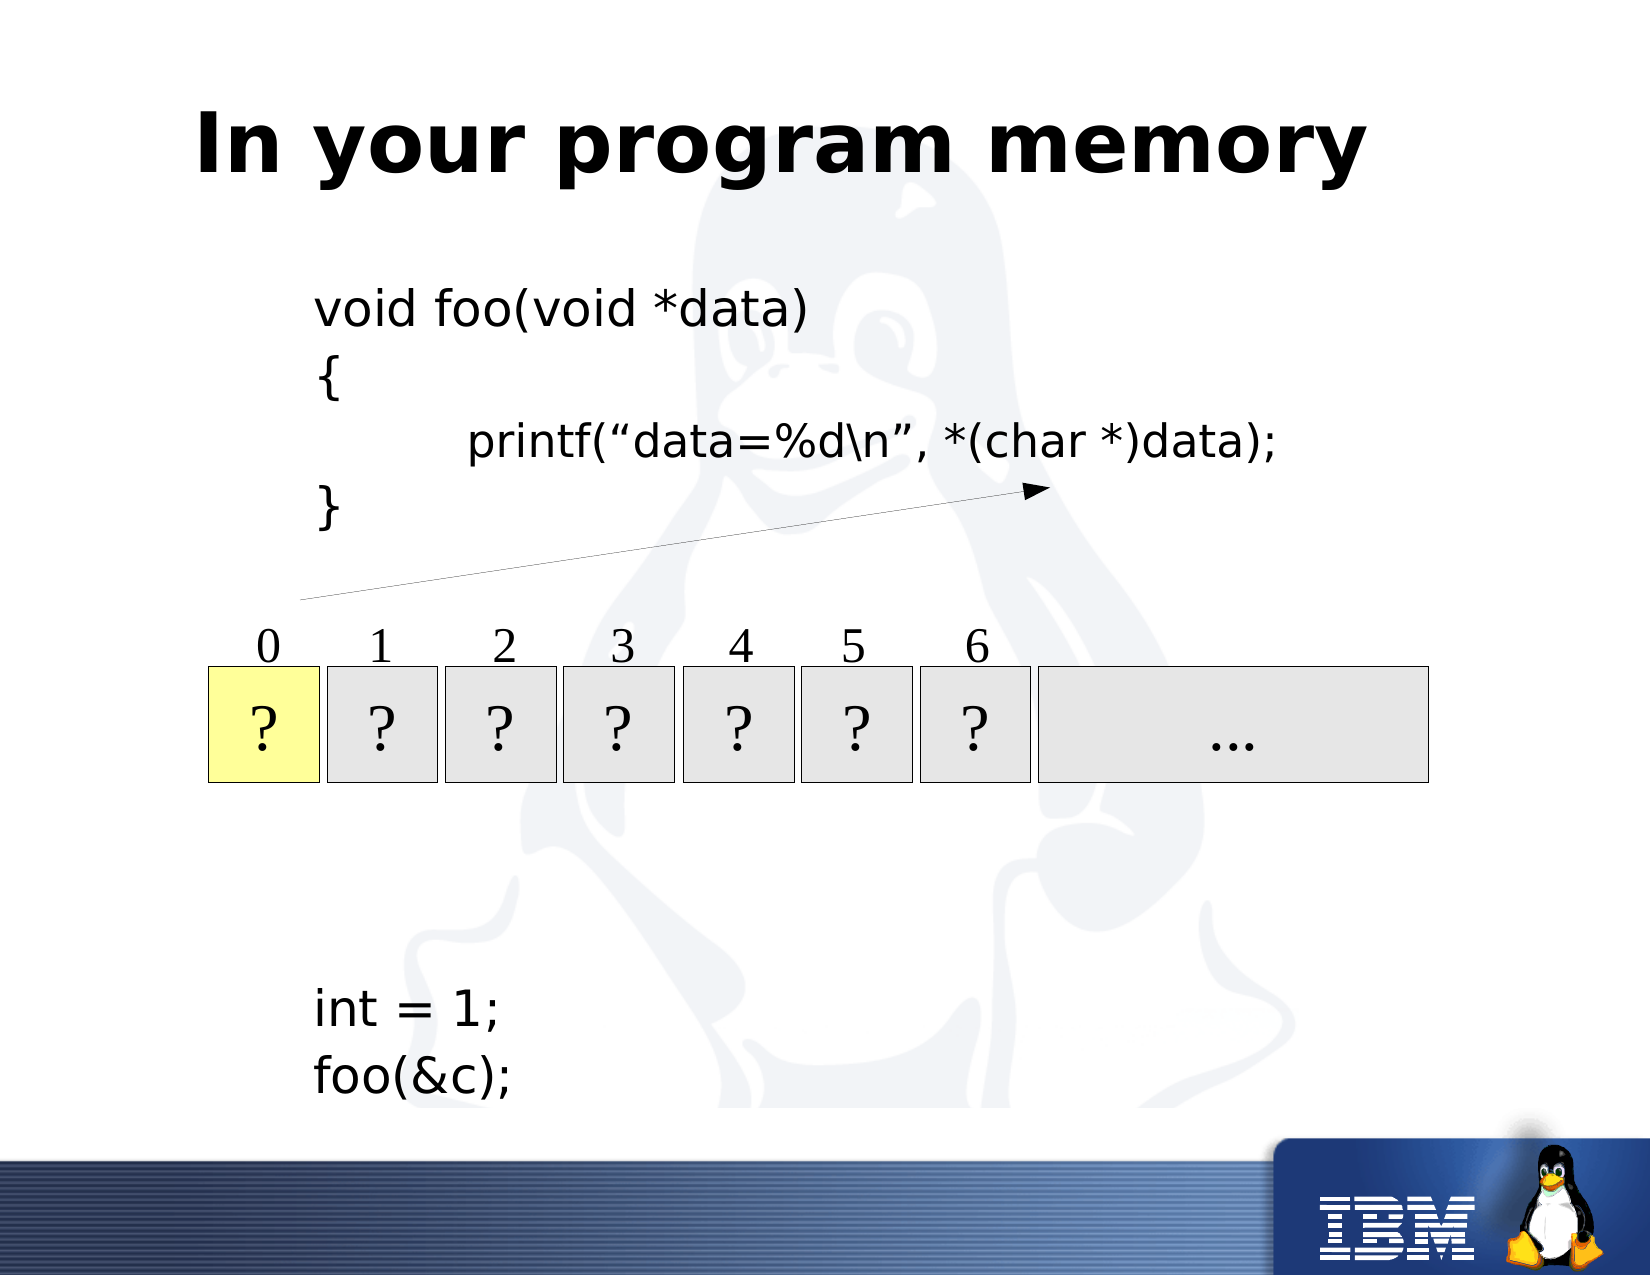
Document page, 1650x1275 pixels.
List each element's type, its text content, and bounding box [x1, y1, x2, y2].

text_box ? [801, 666, 913, 783]
text_box ... [1038, 666, 1429, 783]
text_box ? [563, 666, 675, 783]
text_box 1 [368, 613, 394, 666]
text_box ? [327, 666, 438, 783]
text_box 4 [728, 613, 754, 666]
text_box ? [208, 666, 320, 783]
text_box ? [445, 666, 557, 783]
text_box ? [683, 666, 795, 783]
text_box 6 [964, 613, 990, 666]
text_box 3 [610, 613, 636, 666]
text_box 5 [840, 613, 866, 666]
text_box ? [920, 666, 1031, 783]
title In your program memory [76, 76, 1457, 211]
list void foo(void *data) { printf(“data=%d\n”, *(char *)data); } int = 1; foo(&c); [76, 279, 1457, 1171]
text_box 0 [256, 613, 282, 666]
text_box 2 [492, 613, 518, 666]
